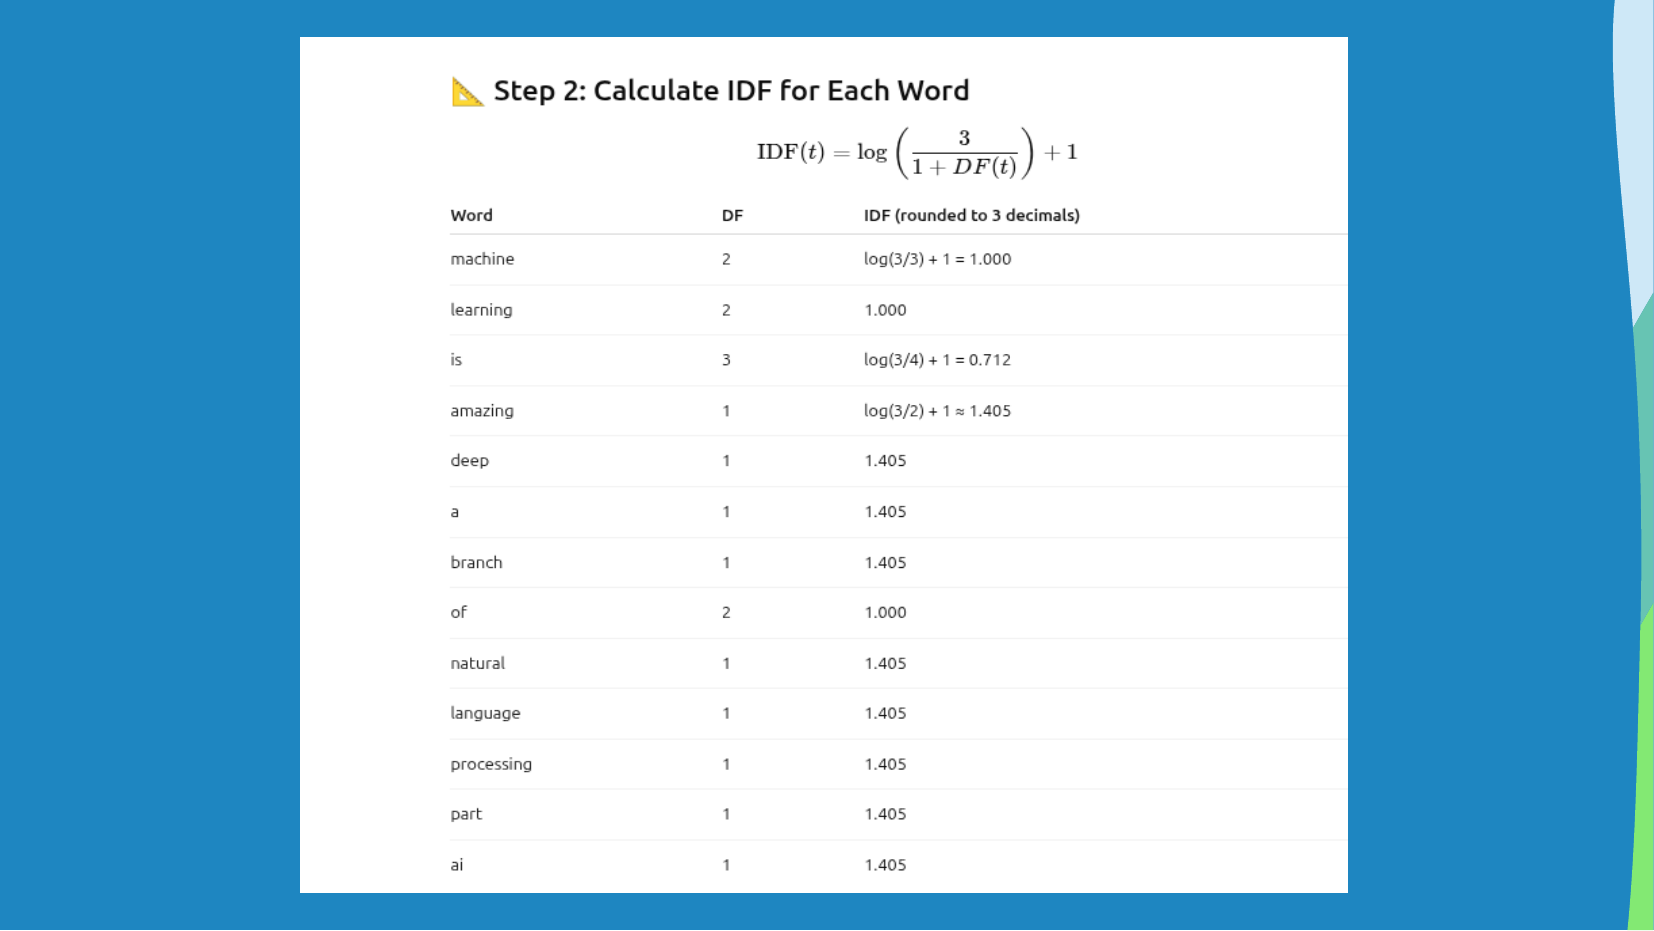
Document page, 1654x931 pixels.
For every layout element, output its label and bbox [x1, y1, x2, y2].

picture [300, 37, 1348, 893]
